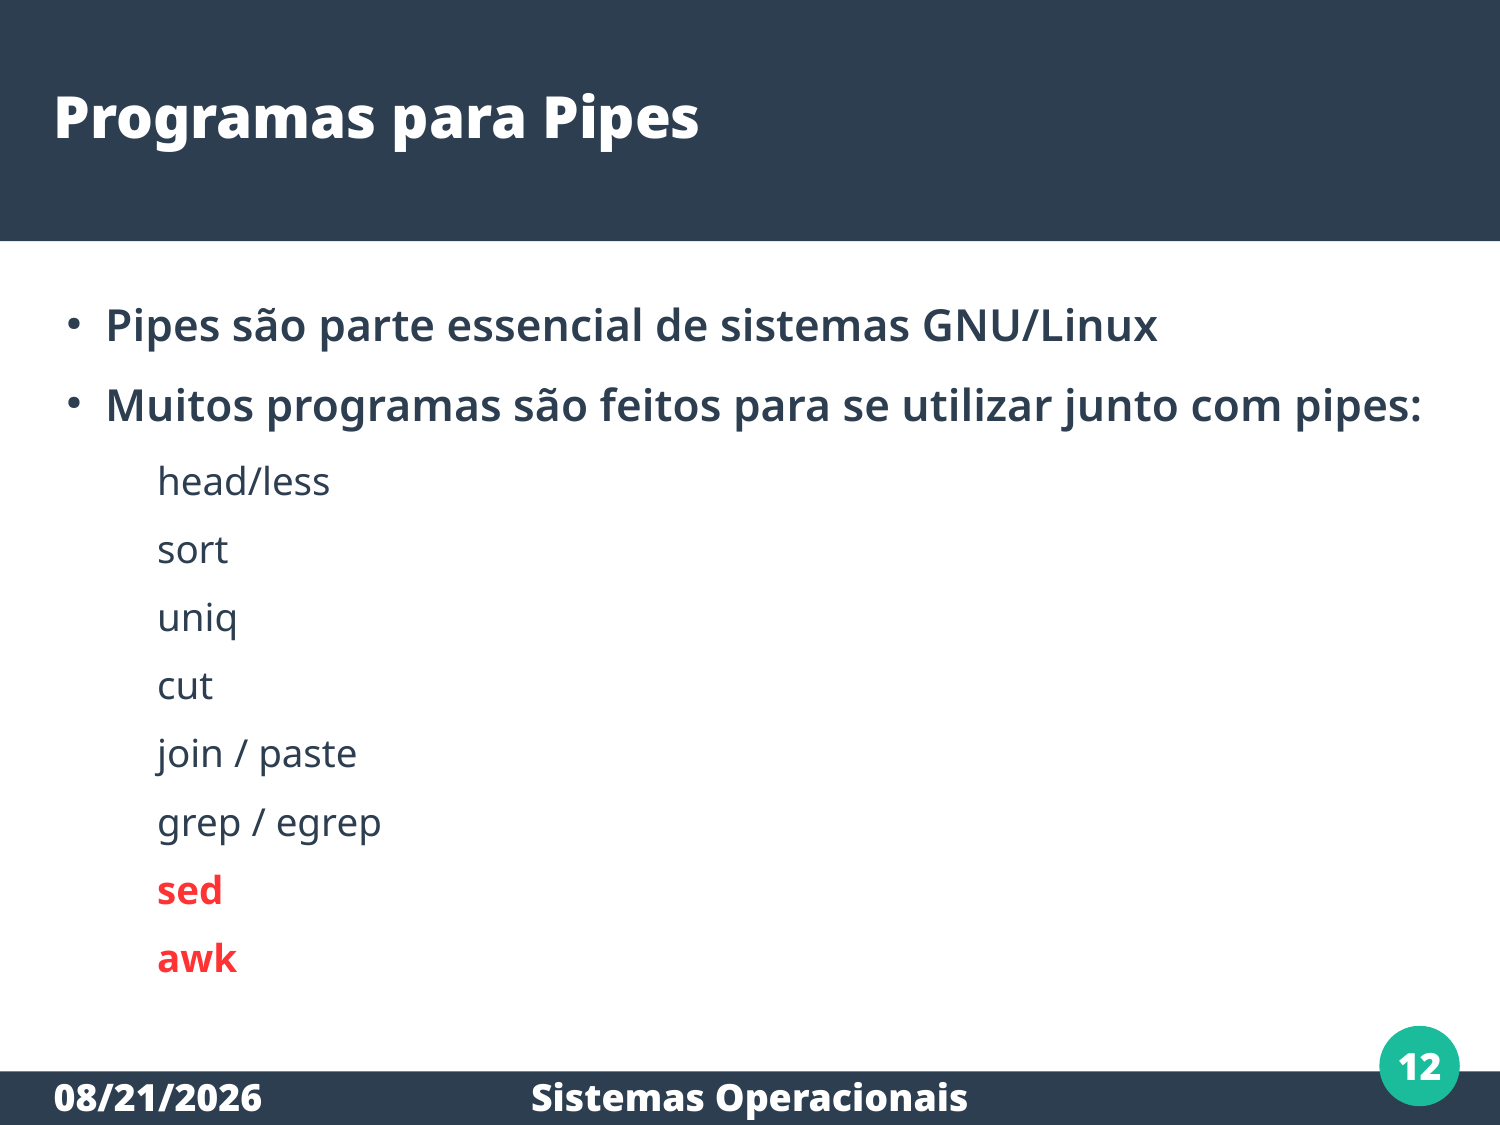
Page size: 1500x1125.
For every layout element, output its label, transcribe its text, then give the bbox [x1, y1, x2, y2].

title Programas para Pipes [53, 44, 1447, 188]
list Pipes são parte essencial de sistemas GNU/Linux Muitos programas são feitos para se utilizar junto com pipes: head/less sort uniq cut join / paste grep / egrep sed awk [53, 294, 1447, 1045]
